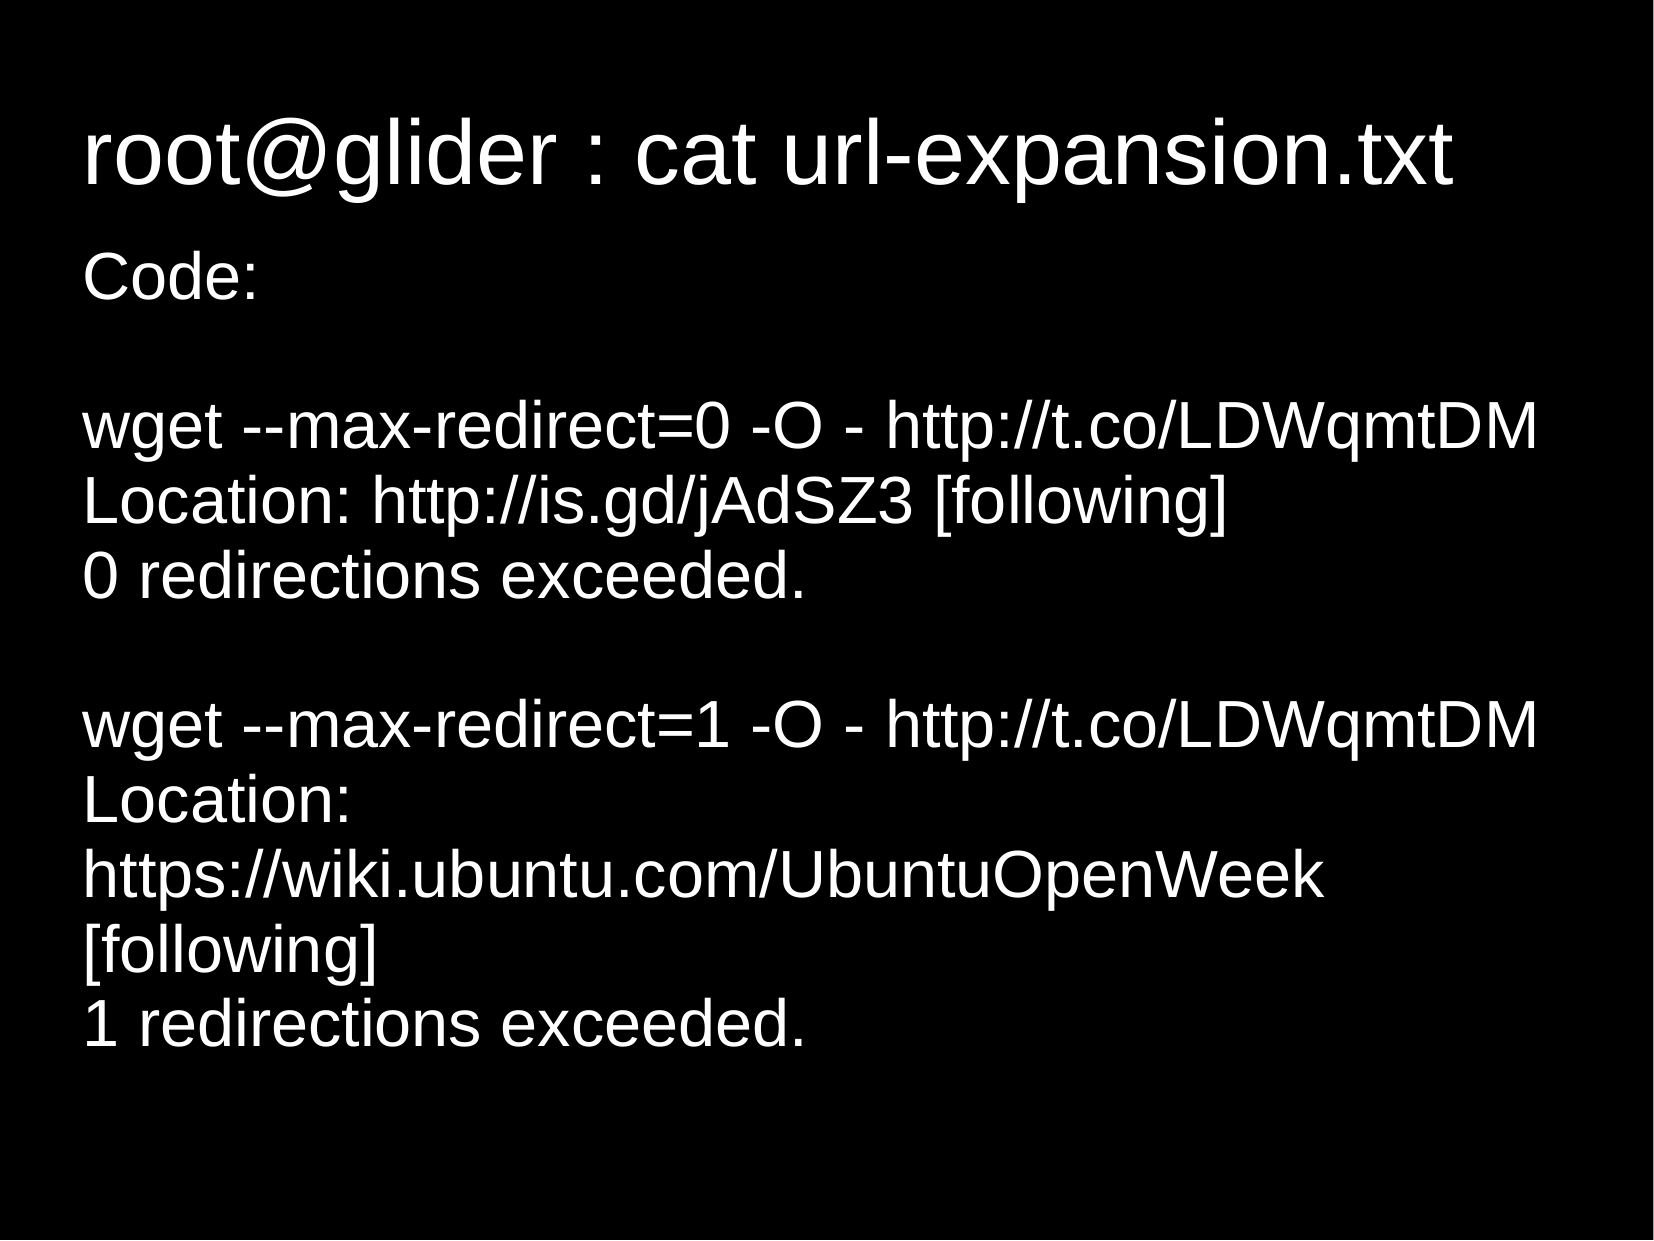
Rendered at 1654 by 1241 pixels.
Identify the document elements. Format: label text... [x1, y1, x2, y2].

subtitle Code: wget --max-redirect=0 -O - http://t.co/LDWqmtDM Location: http://is.gd/jAdSZ3 [following] 0 redirections exceeded. wget --max-redirect=1 -O - http://t.co/LDWqmtDM Location: https://wiki.ubuntu.com/UbuntuOpenWeek [following] 1 redirections exceeded. [82, 238, 1571, 1062]
title root@glider : cat url-expansion.txt [82, 49, 1571, 238]
